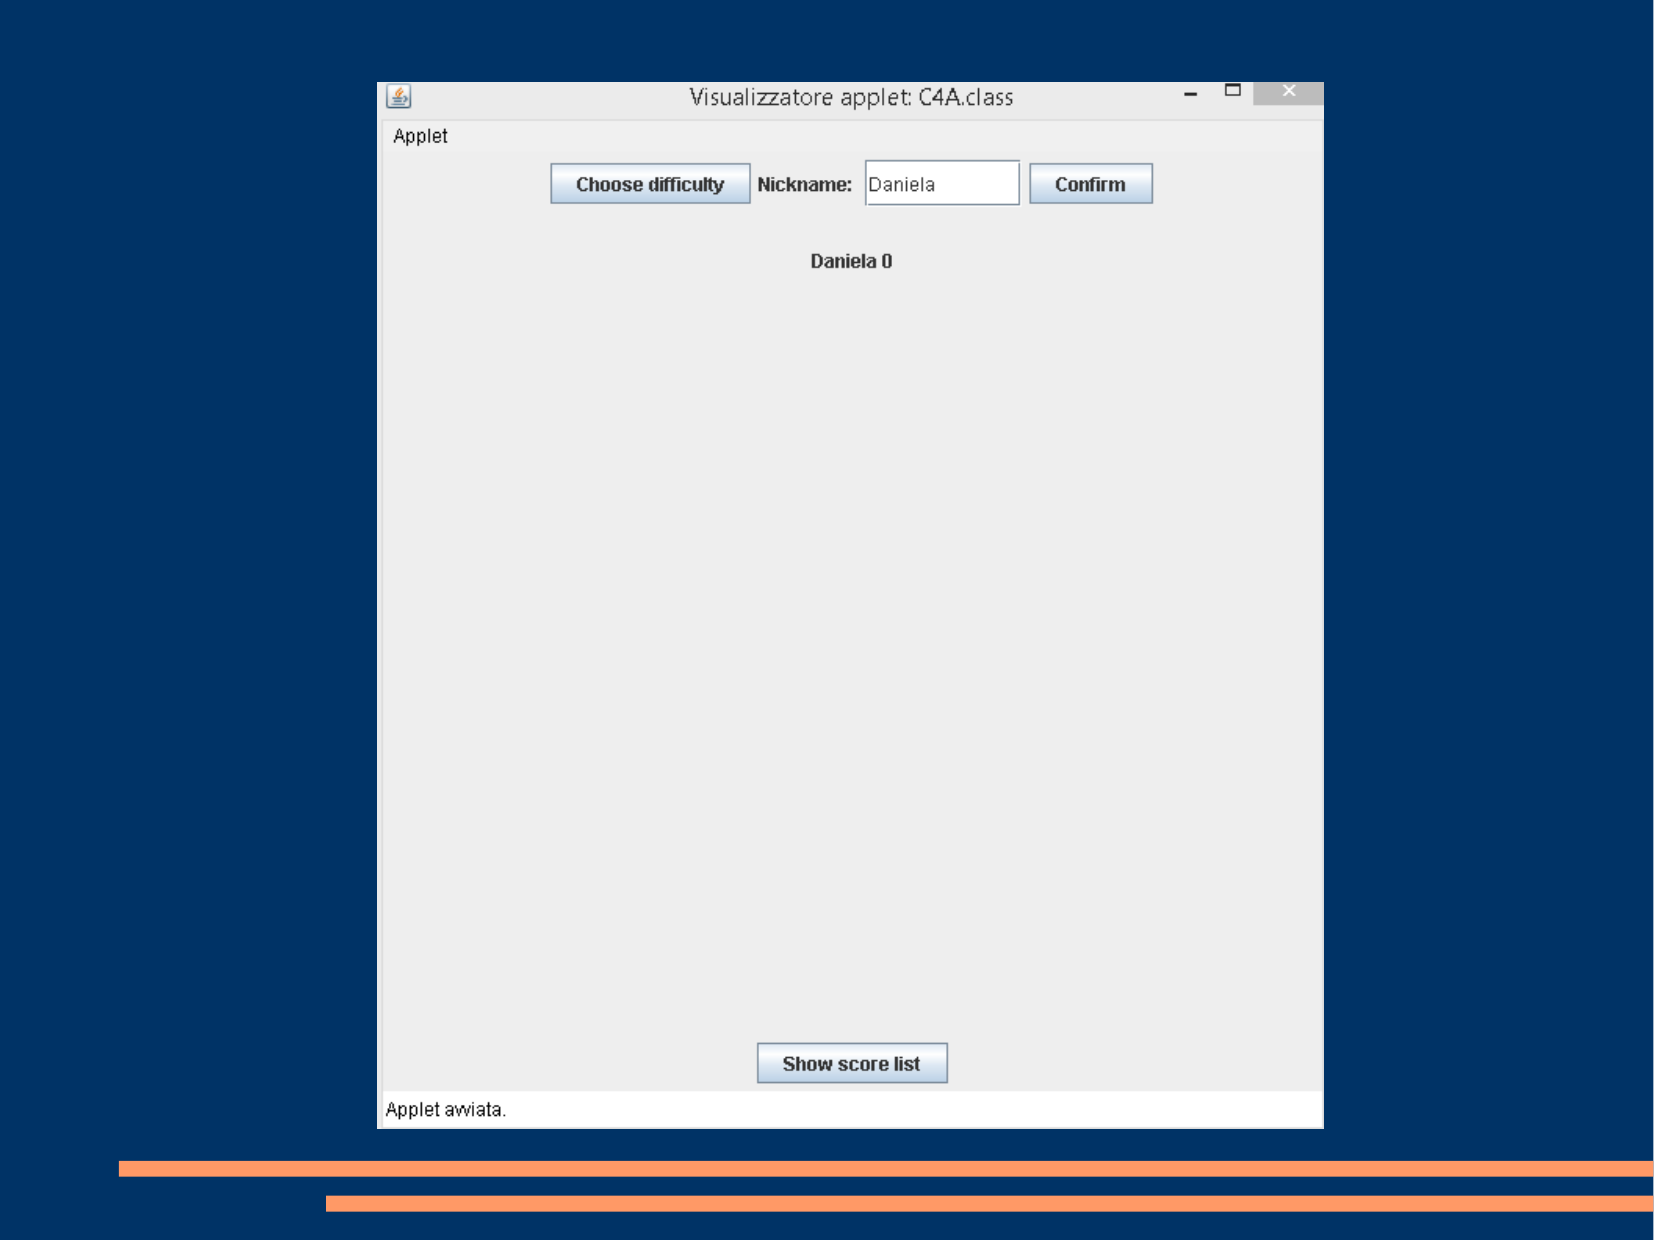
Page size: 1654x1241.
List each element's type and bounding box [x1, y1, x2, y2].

picture [377, 82, 1324, 1129]
